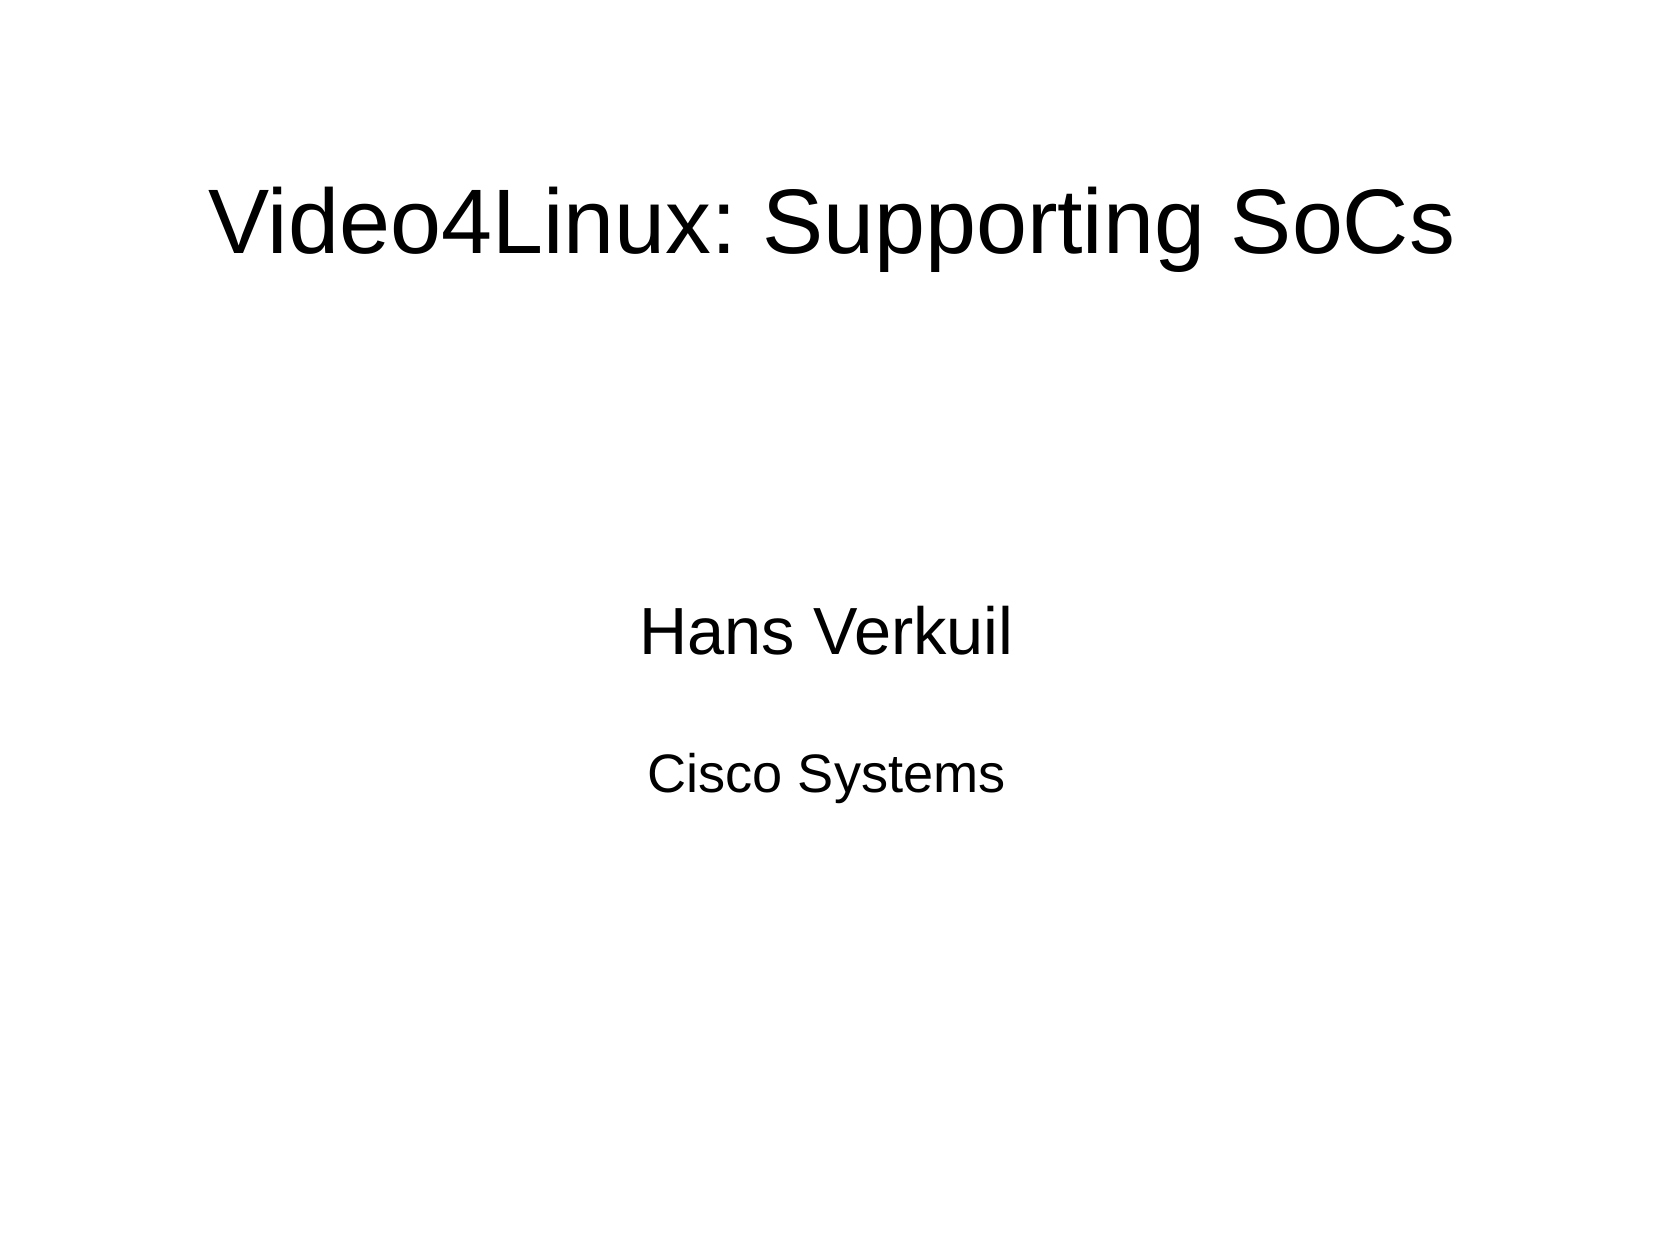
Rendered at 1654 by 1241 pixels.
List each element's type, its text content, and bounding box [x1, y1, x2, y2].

title Video4Linux: Supporting SoCs [88, 125, 1577, 319]
subtitle Hans Verkuil Cisco Systems [82, 297, 1571, 1102]
